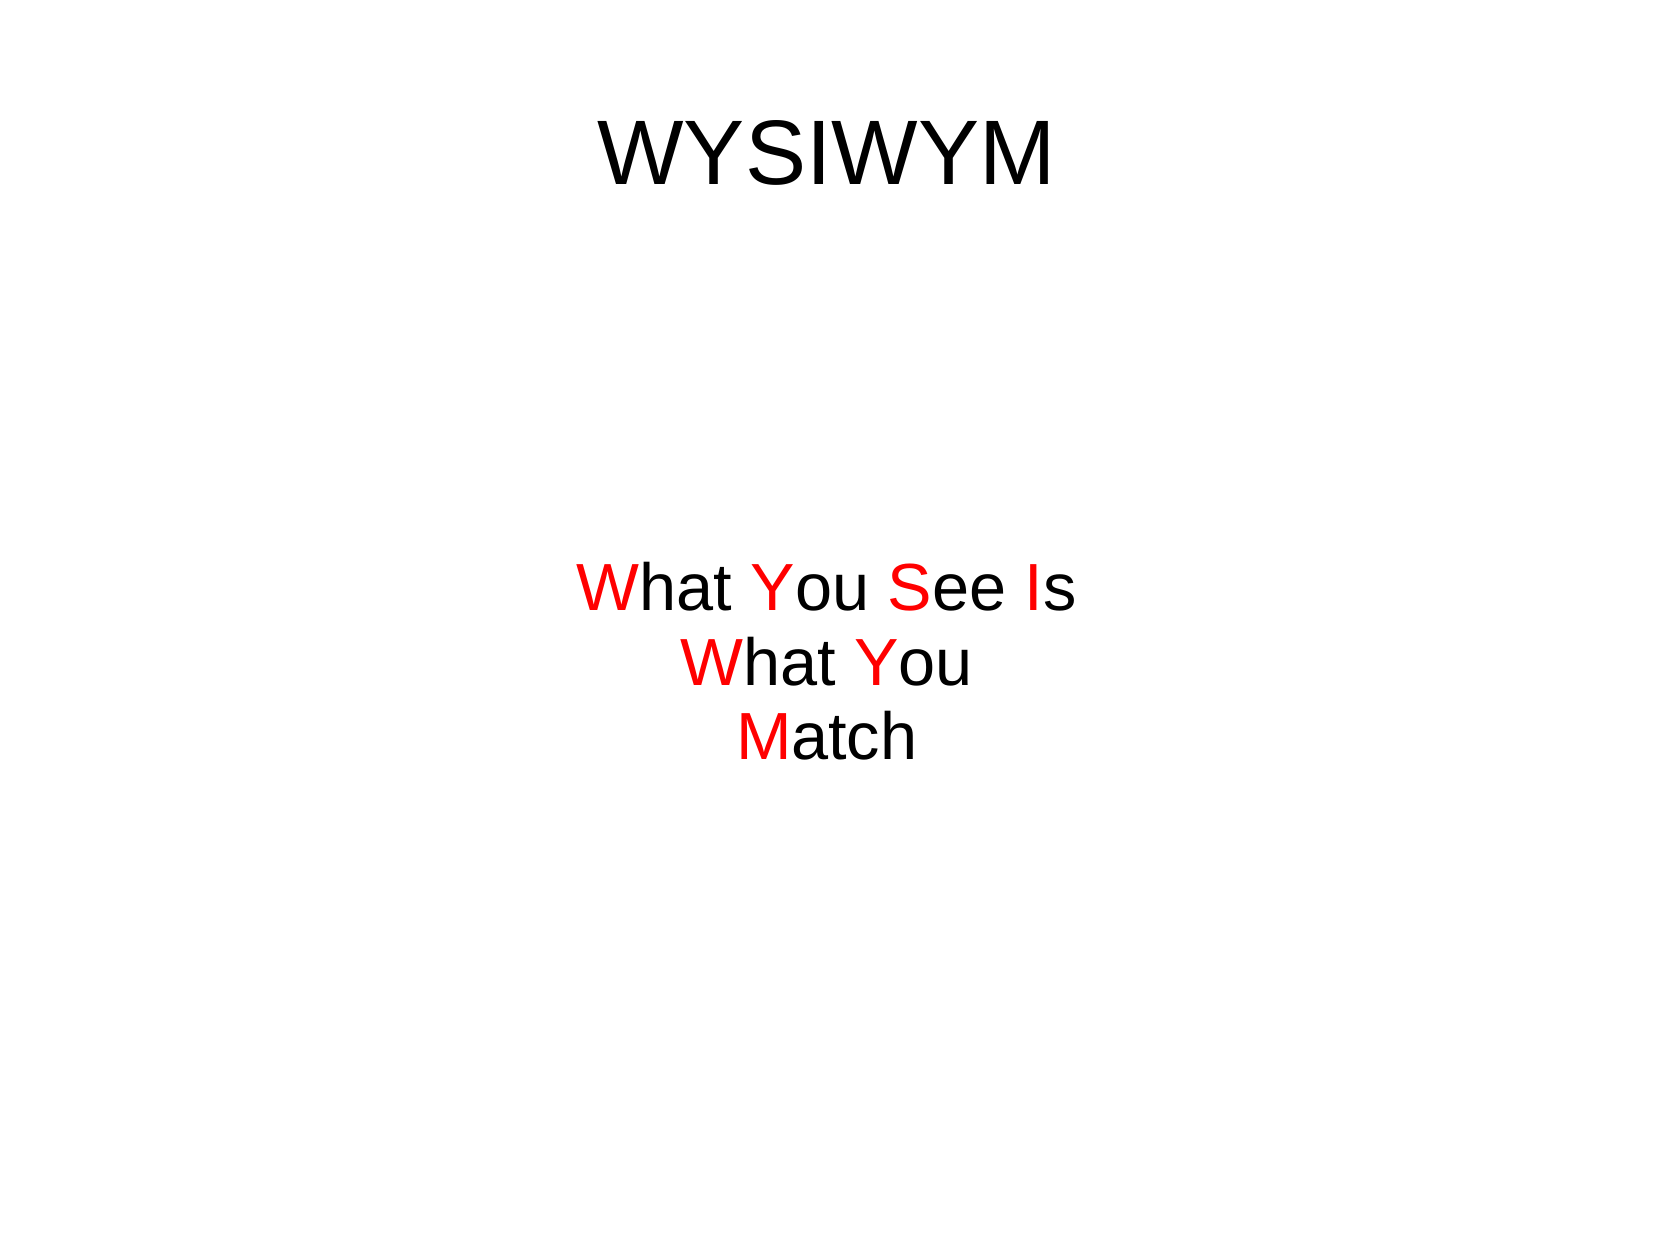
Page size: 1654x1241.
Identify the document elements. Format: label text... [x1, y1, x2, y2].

title WYSIWYM [82, 49, 1571, 257]
subtitle What You See Is What You Match [82, 290, 1571, 1109]
